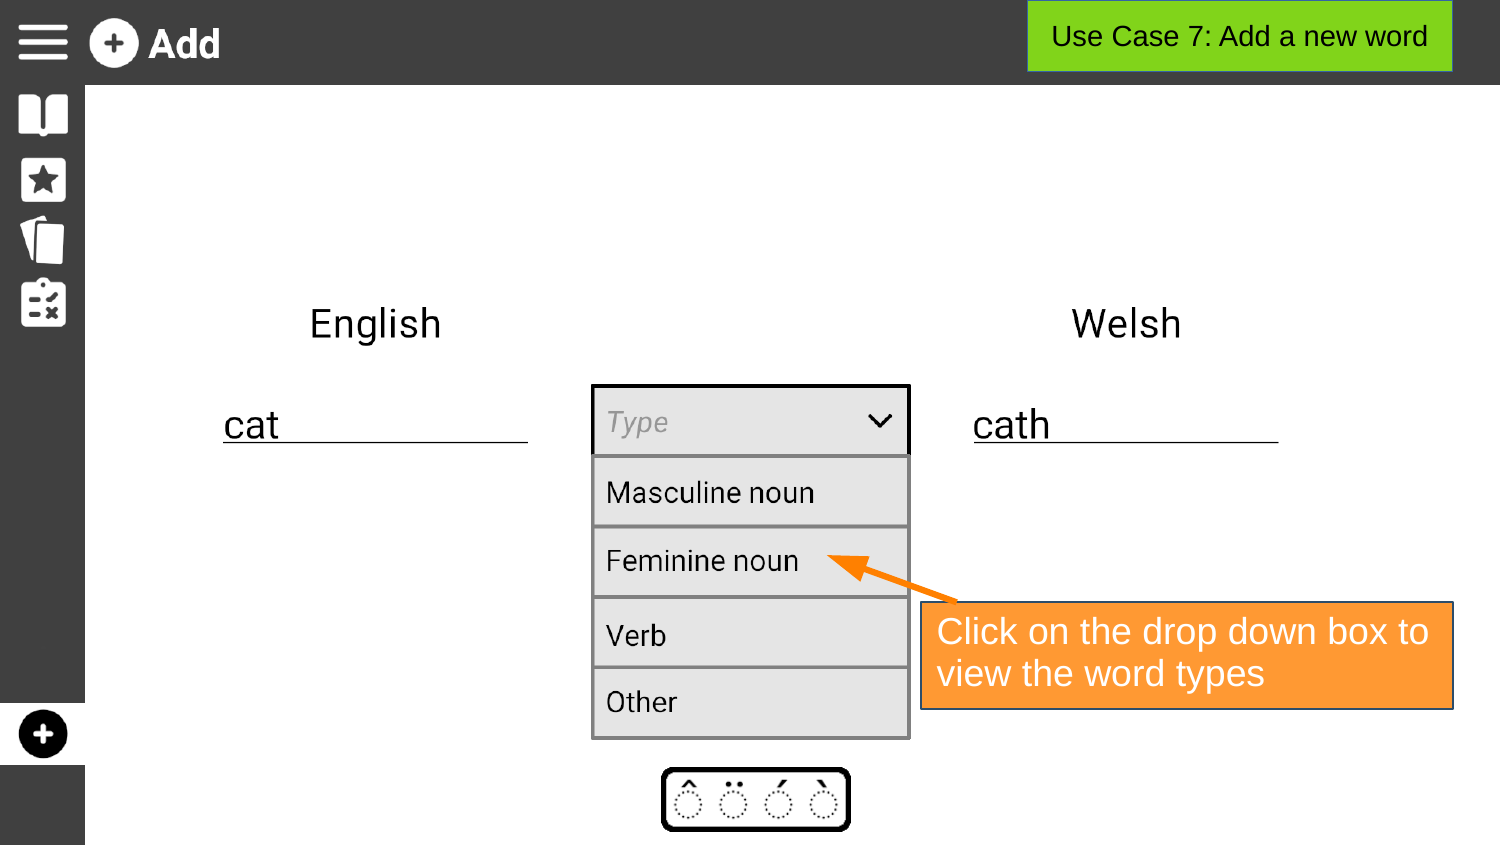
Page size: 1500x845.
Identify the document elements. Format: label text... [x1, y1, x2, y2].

text_box Click on the drop down box to view the word types [920, 602, 1453, 709]
text_box Use Case 7: Add a new word [1027, 0, 1453, 72]
picture [0, 0, 1500, 845]
